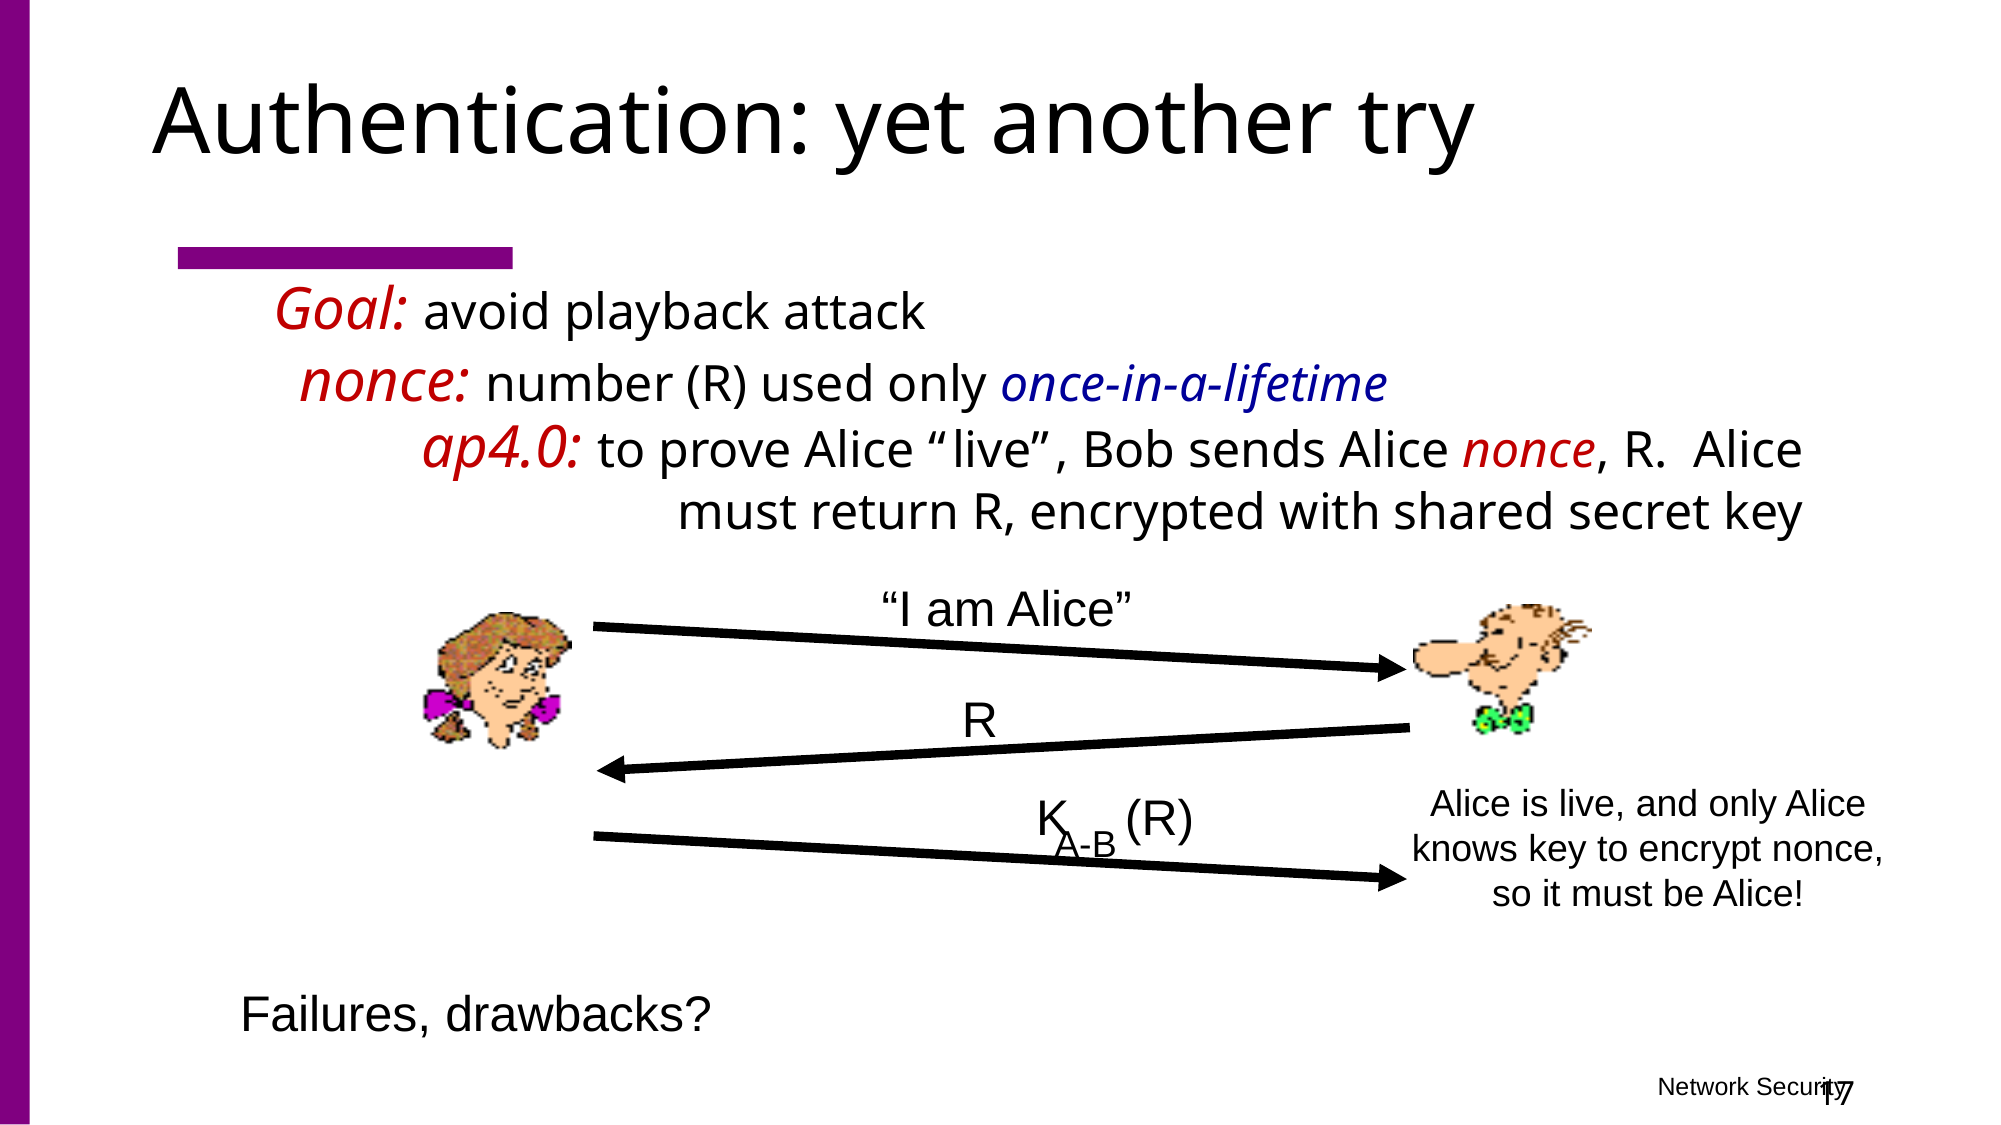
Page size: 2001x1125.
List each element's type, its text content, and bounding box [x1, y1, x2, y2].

text_box ap4.0: to prove Alice “live”, Bob sends Alice nonce, R. Alice must return R, encrypted with shared secret key [164, 401, 1819, 548]
text_box Failures, drawbacks? [225, 973, 727, 1049]
text_box Alice is live, and only Alice knows key to encrypt nonce, so it must be Alice! [1393, 771, 1904, 922]
text_box Goal: avoid playback attack [258, 263, 942, 349]
text_box R [947, 679, 1013, 755]
text_box Network Security [1016, 1062, 1862, 1114]
title Authentication: yet another try [102, 23, 1803, 211]
picture [1413, 604, 1592, 741]
text_box A-B [1039, 812, 1132, 874]
text_box K (R) [1021, 778, 1210, 854]
picture [418, 612, 572, 755]
text_box “I am Alice” [866, 568, 1147, 645]
text_box nonce: number (R) used only once-in-a-lifetime [284, 335, 1404, 401]
